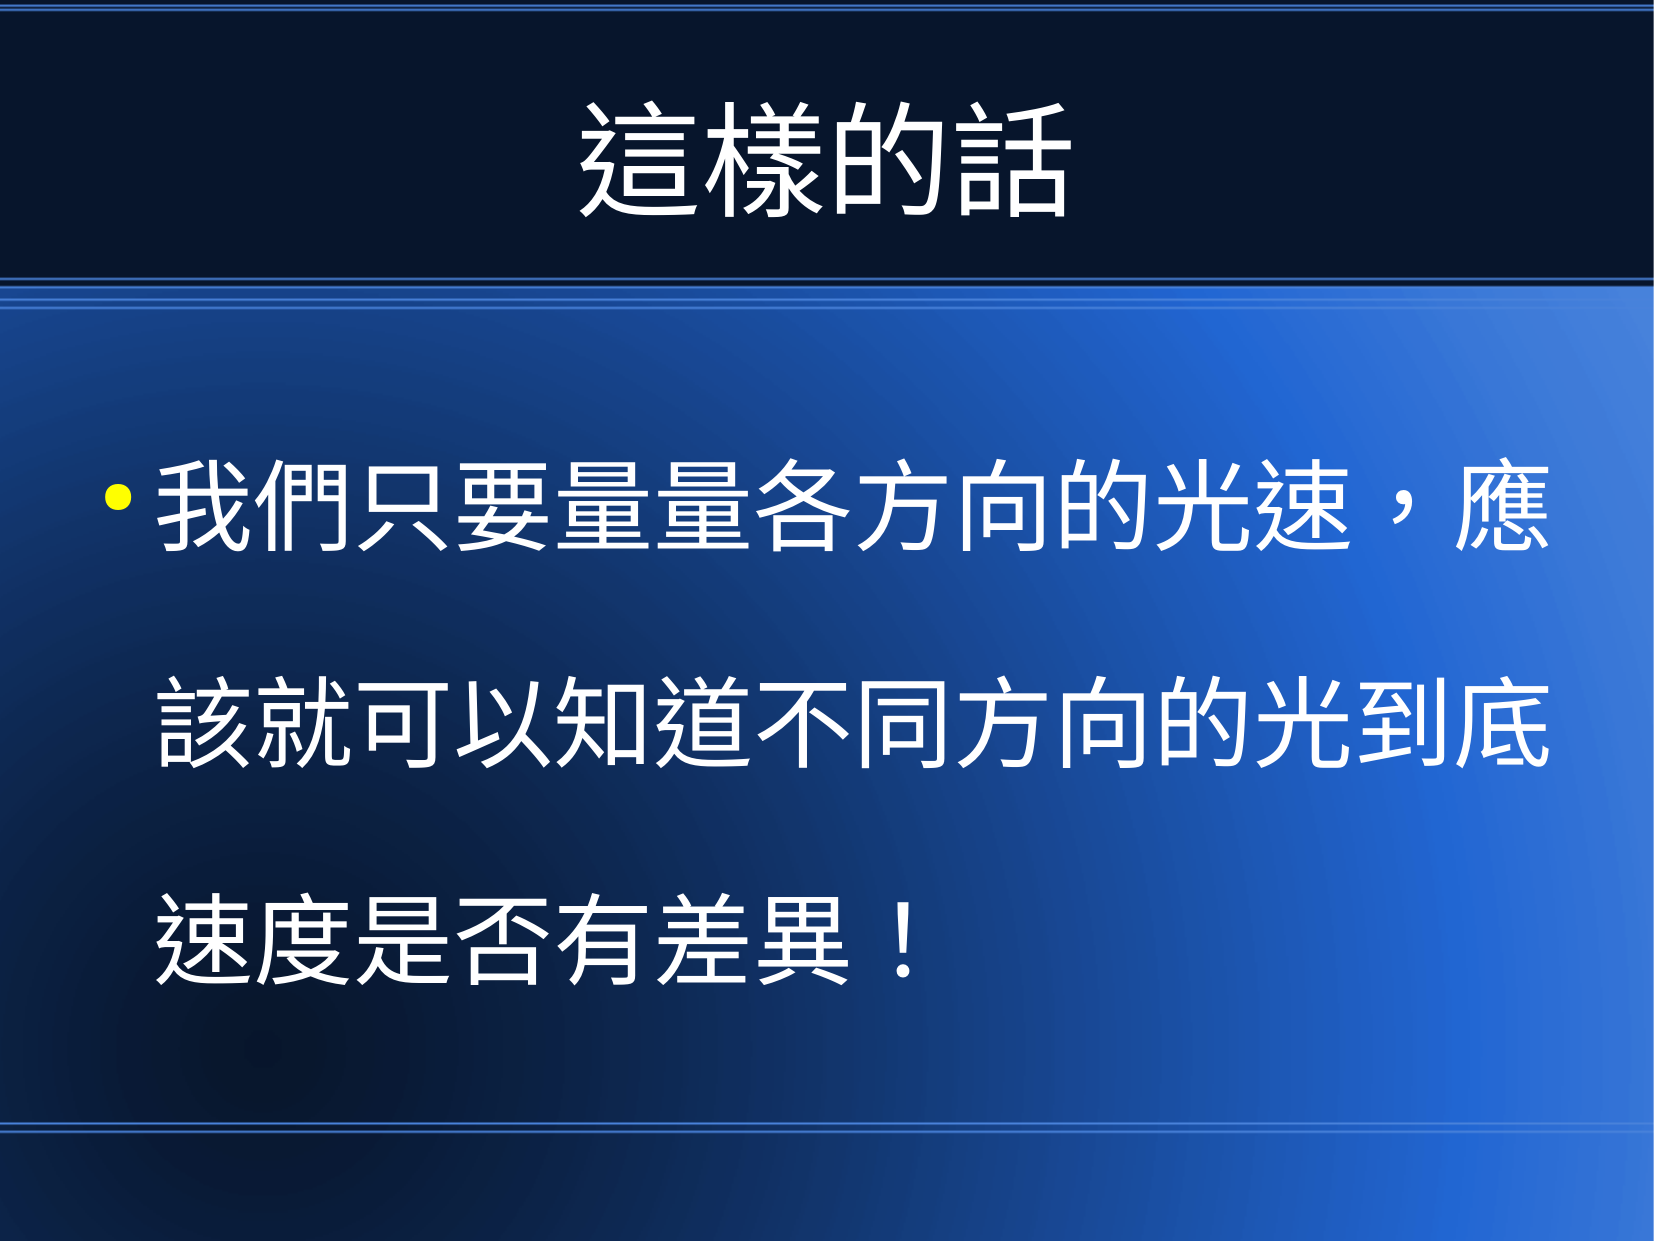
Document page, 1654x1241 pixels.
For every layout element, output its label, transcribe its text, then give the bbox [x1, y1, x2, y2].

picture [0, 0, 1654, 1241]
title 這樣的話 [82, 49, 1571, 257]
list 我們只要量量各方向的光速，應該就可以知道不同方向的光到底速度是否有差異！ [82, 355, 1571, 1241]
